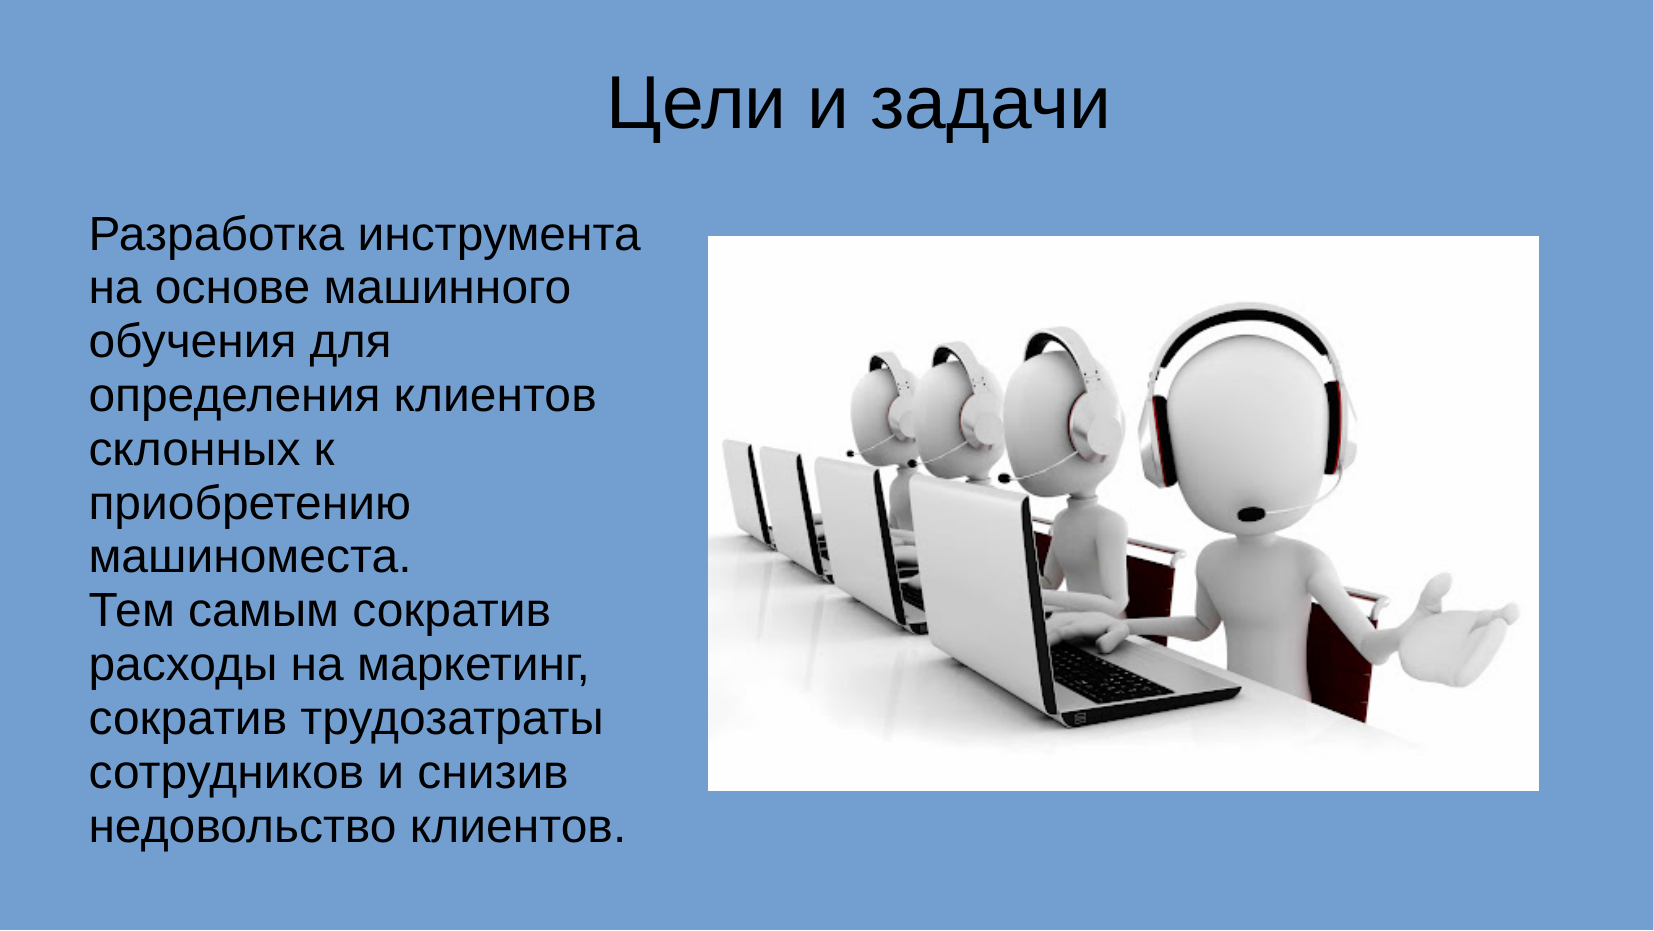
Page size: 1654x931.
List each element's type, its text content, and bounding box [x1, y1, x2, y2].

title Цели и задачи [561, 59, 1158, 147]
list Разработка инструмента на основе машинного обучения для определения клиентов склонных к приобретению машиноместа. Тем самым сократив расходы на маркетинг, сократив трудозатраты сотрудников и снизив недовольство клиентов. [88, 206, 650, 857]
picture [708, 236, 1539, 791]
